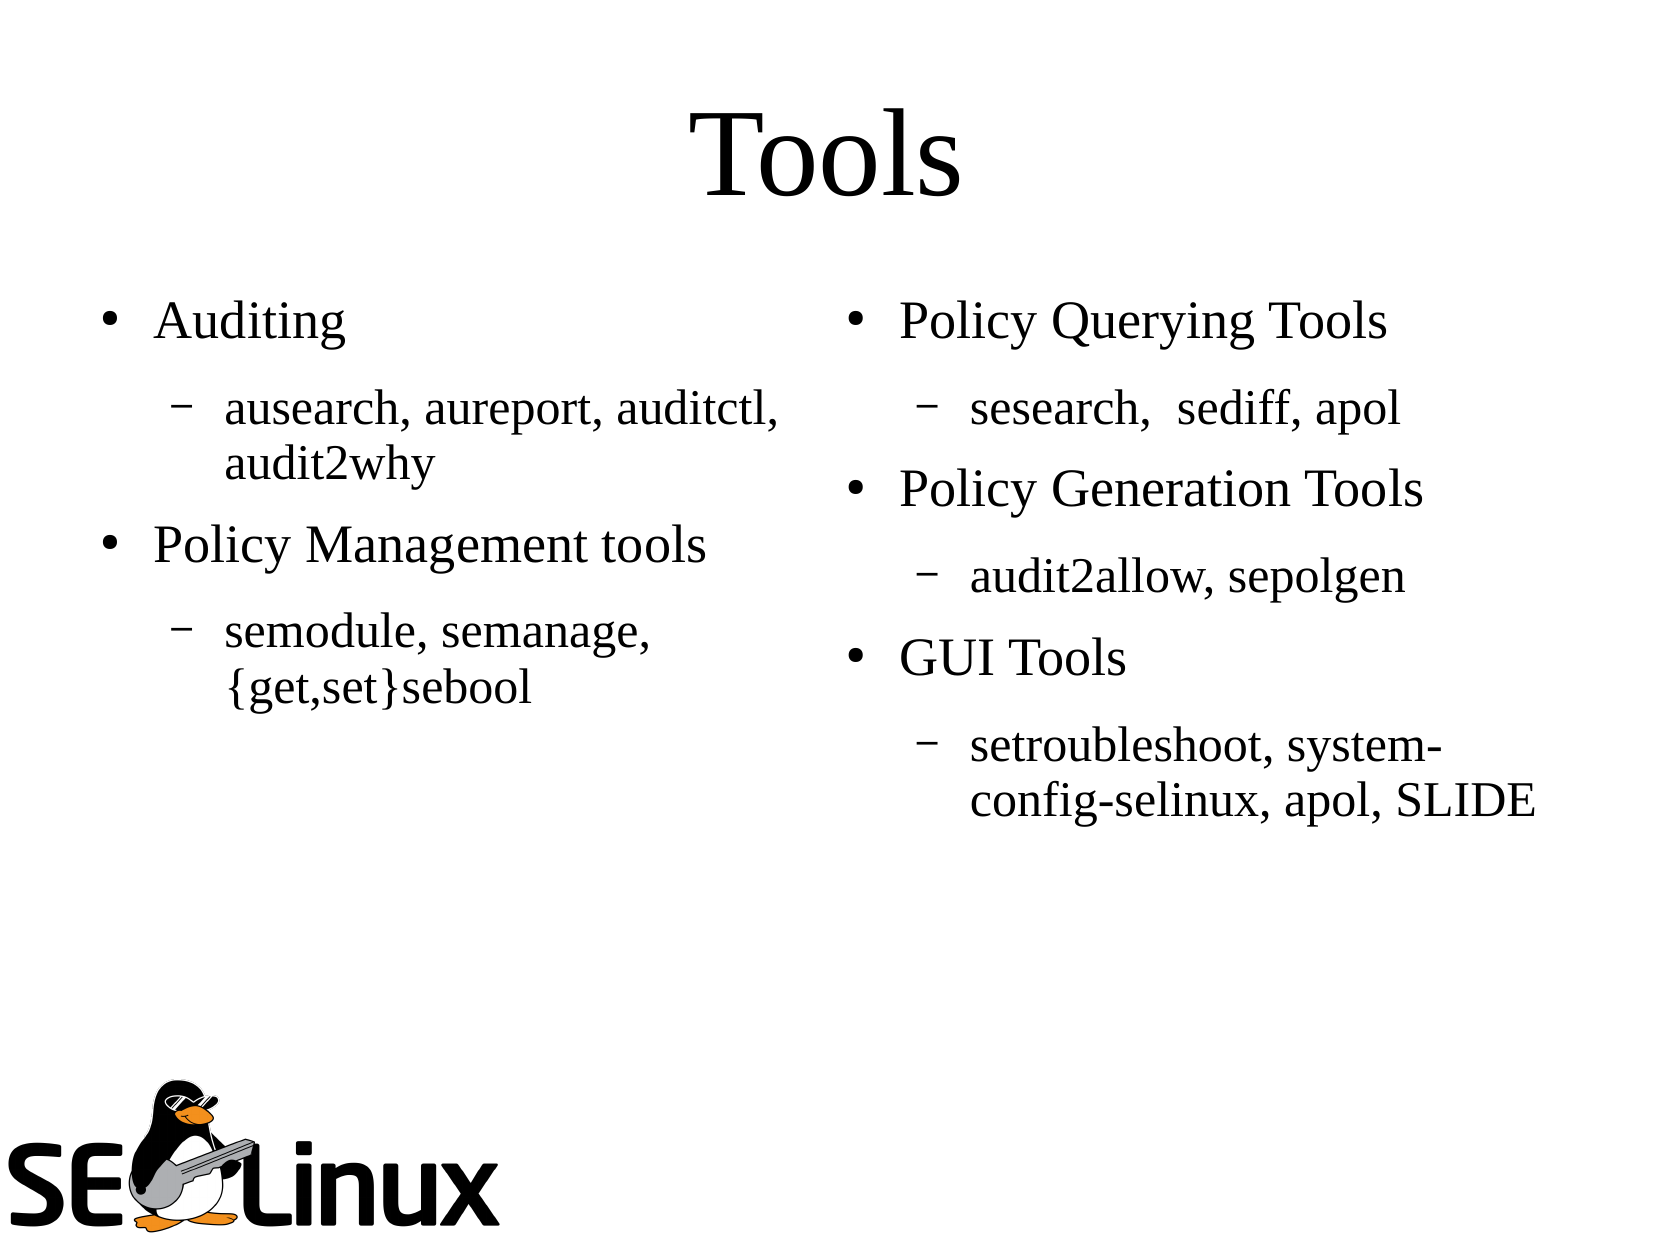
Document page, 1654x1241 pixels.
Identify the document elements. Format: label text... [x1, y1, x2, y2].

title Tools [82, 49, 1571, 257]
picture [0, 919, 526, 1241]
list Auditing ausearch, aureport, auditctl, audit2why Policy Management tools semodule, semanage, {get,set}sebool [82, 290, 793, 1010]
list Policy Querying Tools sesearch, sediff, apol Policy Generation Tools audit2allow, sepolgen GUI Tools setroubleshoot, system-config-selinux, apol, SLIDE [828, 290, 1539, 1010]
